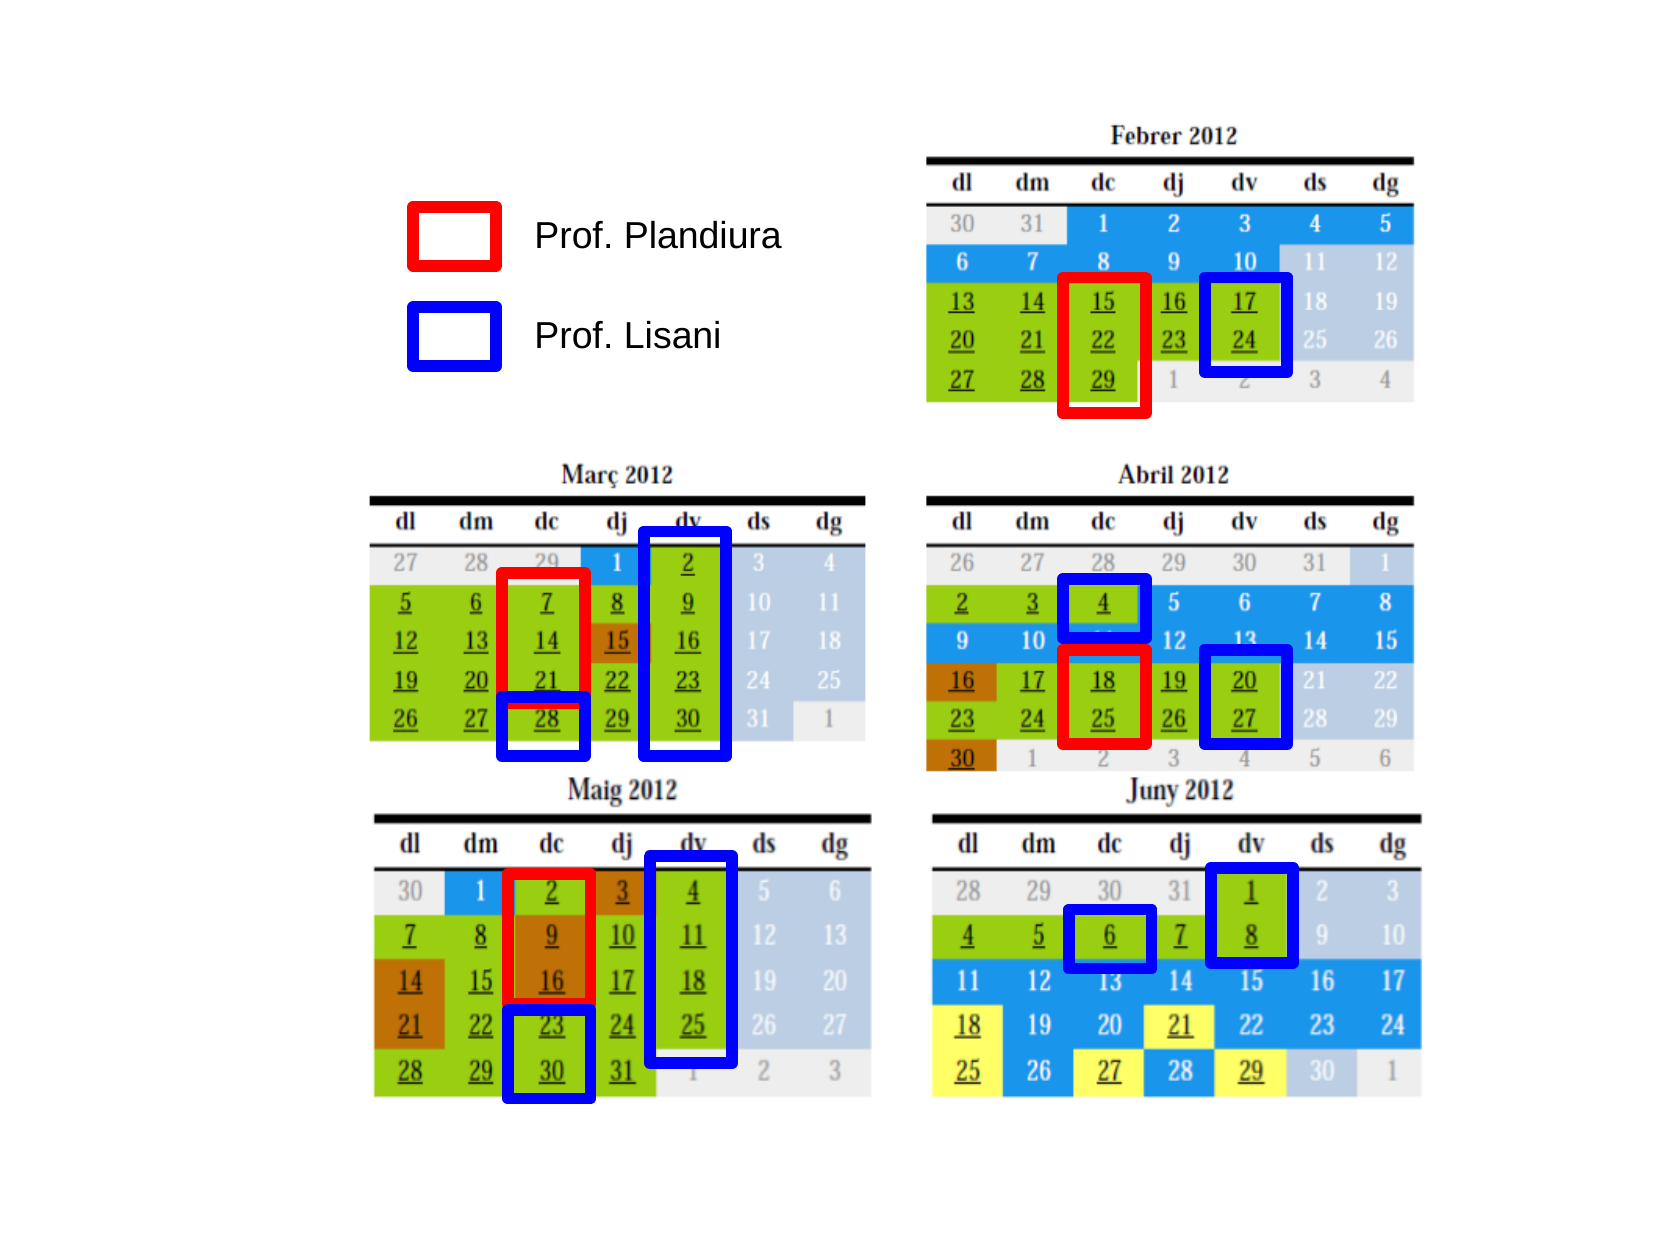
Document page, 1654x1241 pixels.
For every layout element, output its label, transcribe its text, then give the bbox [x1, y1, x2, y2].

text_box [354, 118, 886, 443]
picture [345, 110, 1455, 1142]
text_box Prof. Plandiura [519, 206, 815, 264]
text_box Prof. Lisani [519, 307, 739, 364]
